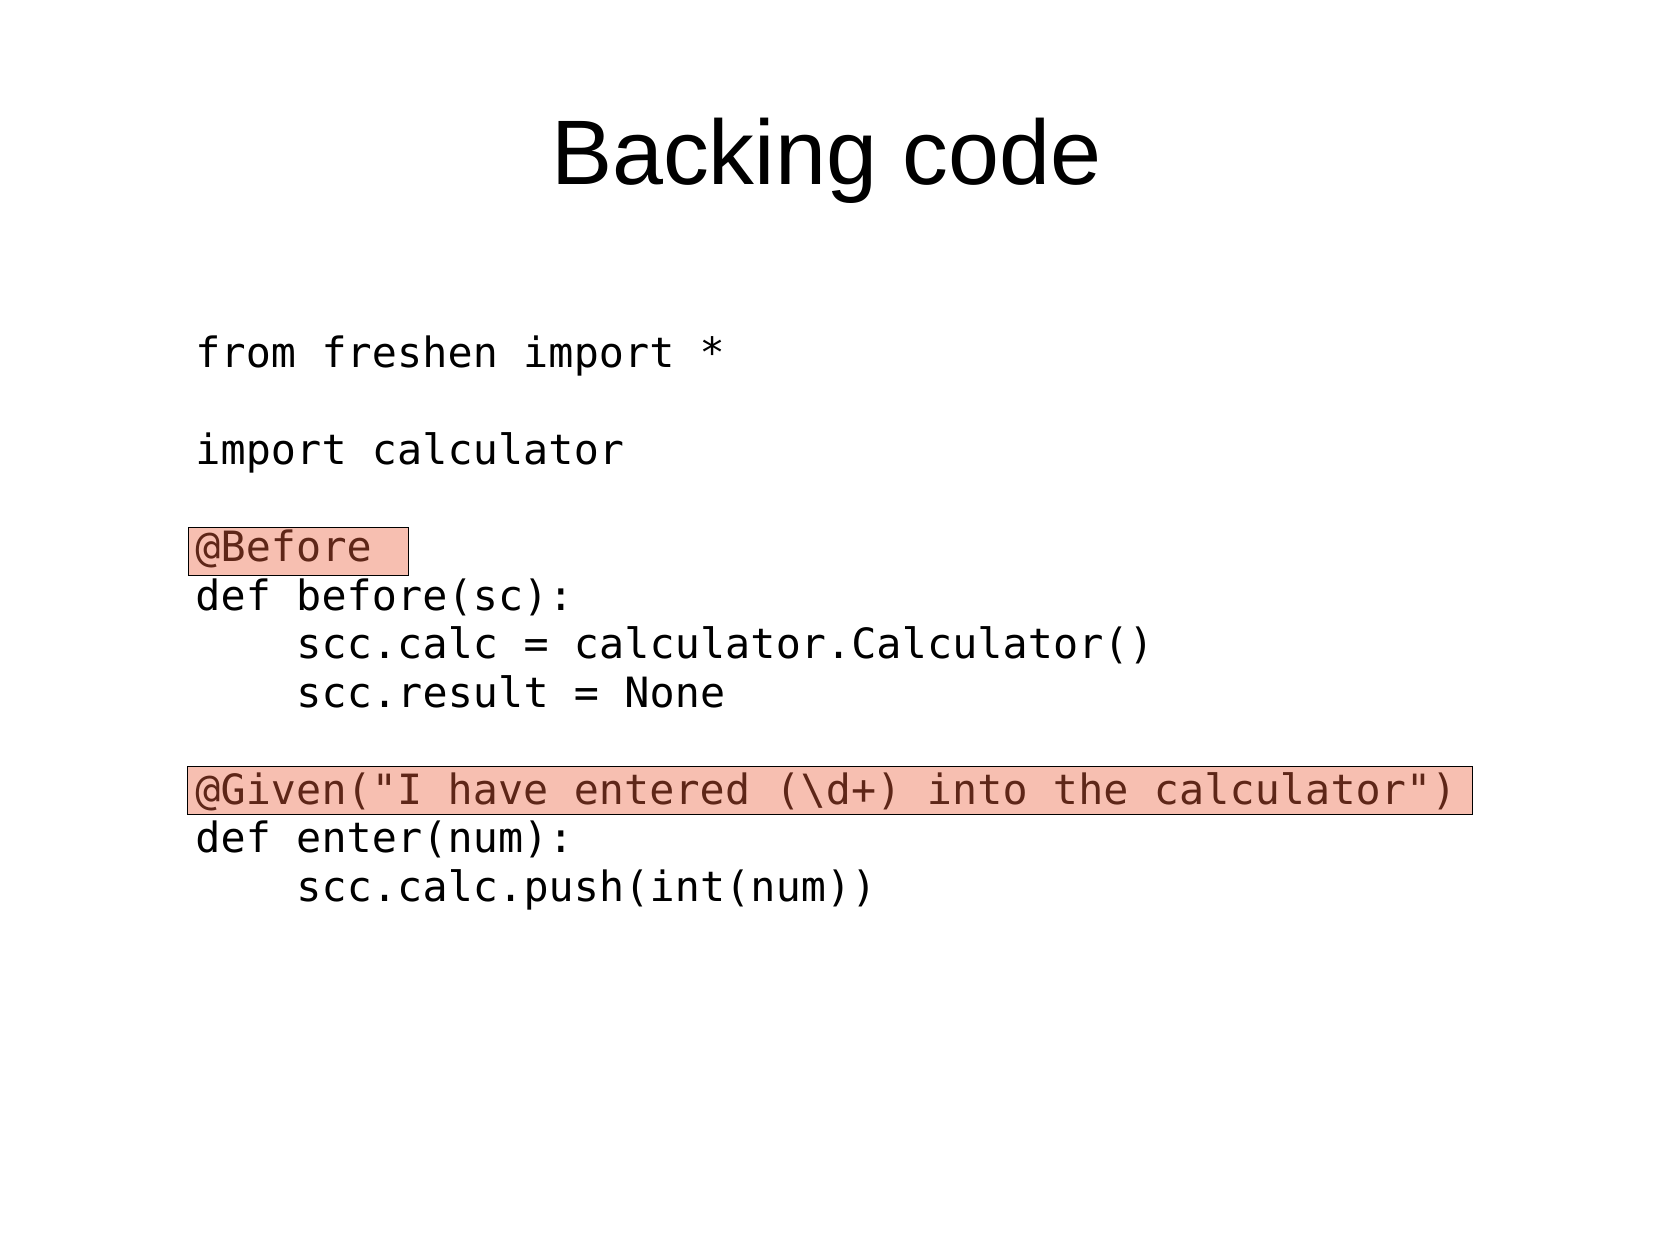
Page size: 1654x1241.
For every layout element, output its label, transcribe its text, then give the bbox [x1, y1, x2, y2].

text_box [187, 766, 1473, 815]
text_box from freshen import * import calculator @Before def before(sc): scc.calc = calculator.Calculator() scc.result = None @Given("I have entered (\d+) into the calculator") def enter(num): scc.calc.push(int(num)) [180, 321, 1473, 919]
text_box [188, 527, 409, 576]
title Backing code [82, 49, 1571, 257]
